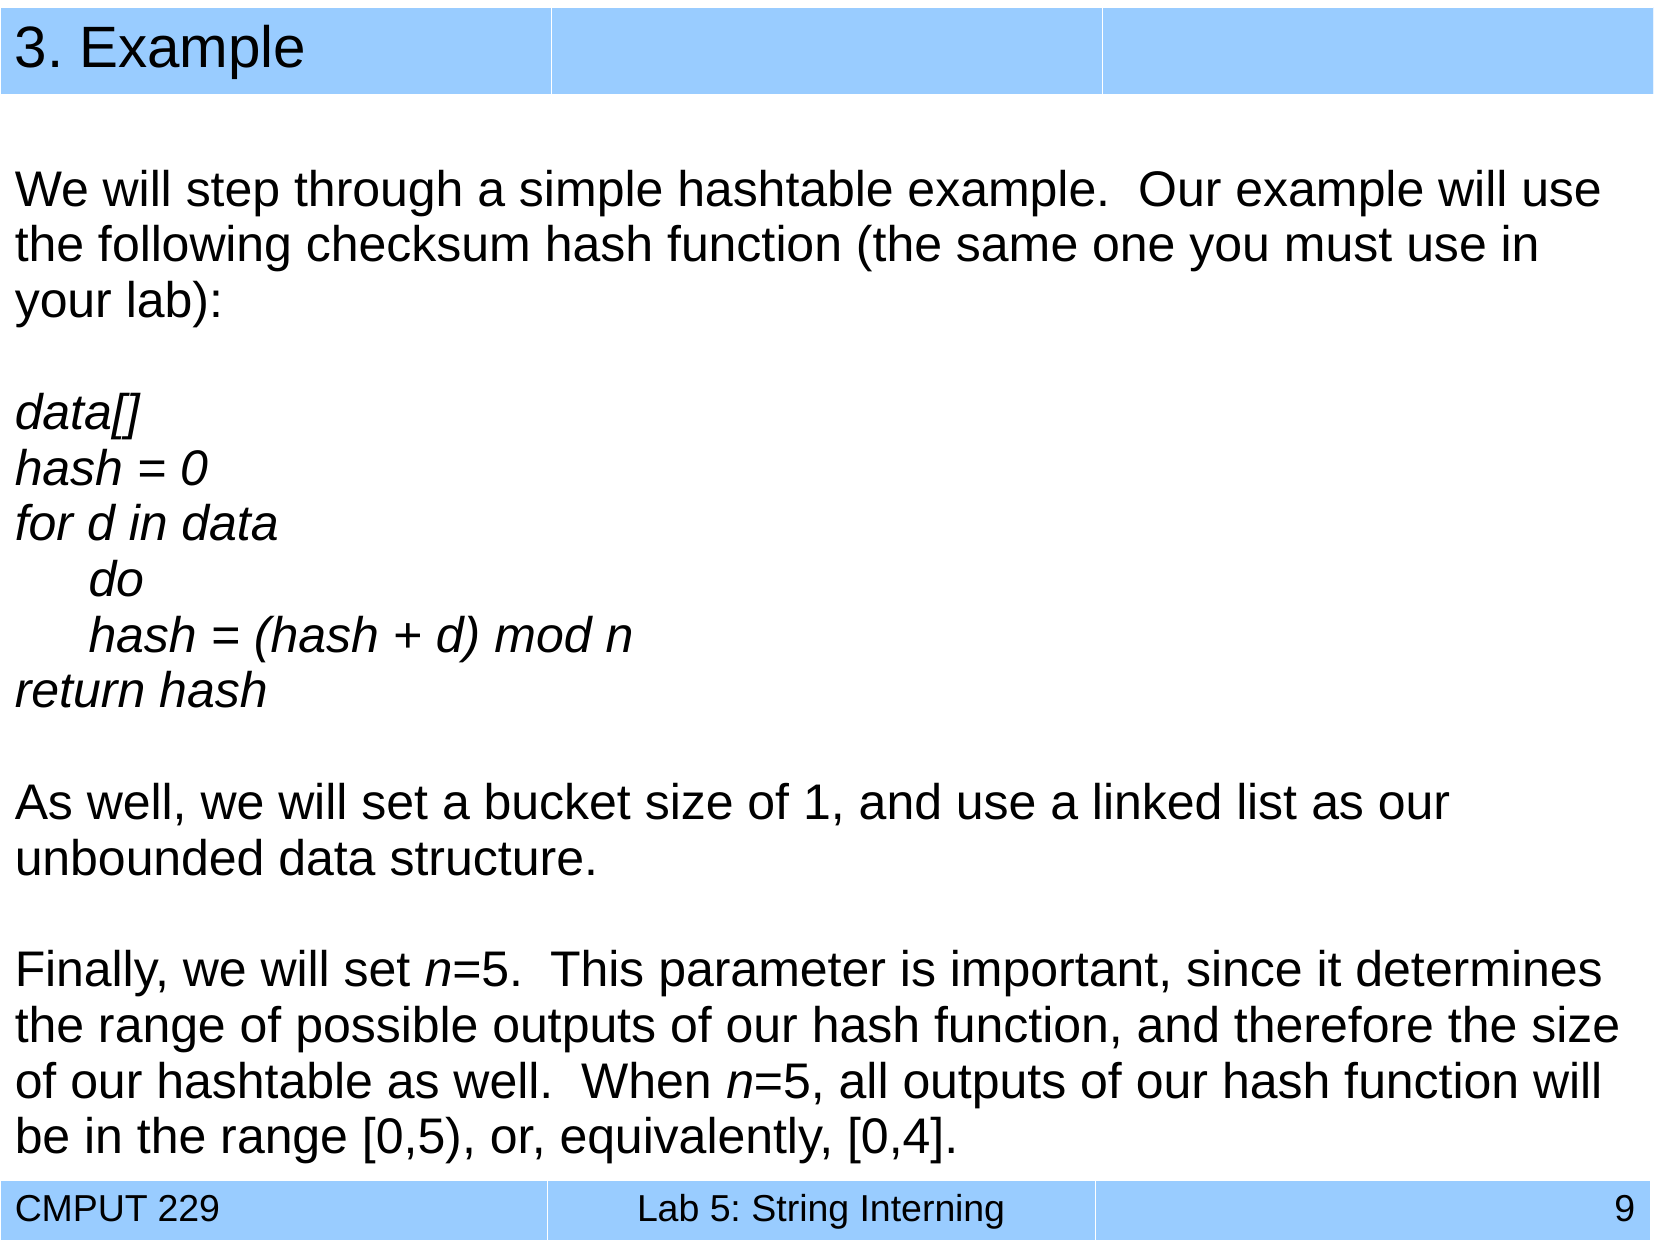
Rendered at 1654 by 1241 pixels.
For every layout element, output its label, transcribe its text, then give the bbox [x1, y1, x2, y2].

table_header <number> [1096, 1181, 1650, 1240]
table_header Lab 5: String Interning [548, 1181, 1095, 1240]
table_header 3. Example [1, 8, 551, 94]
table_header [1103, 8, 1653, 94]
text_box We will step through a simple hashtable example. Our example will use the following checksum hash function (the same one you must use in your lab): data[] hash = 0 for d in data do hash = (hash + d) mod n return hash As well, we will set a bucket size of 1, and use a linked list as our unbounded data structure. Finally, we will set n=5. This parameter is important, since it determines the range of possible outputs of our hash function, and therefore the size of our hashtable as well. When n=5, all outputs of our hash function will be in the range [0,5), or, equivalently, [0,4]. [0, 153, 1654, 1172]
table_header [552, 8, 1102, 94]
table_header CMPUT 229 [1, 1181, 547, 1240]
